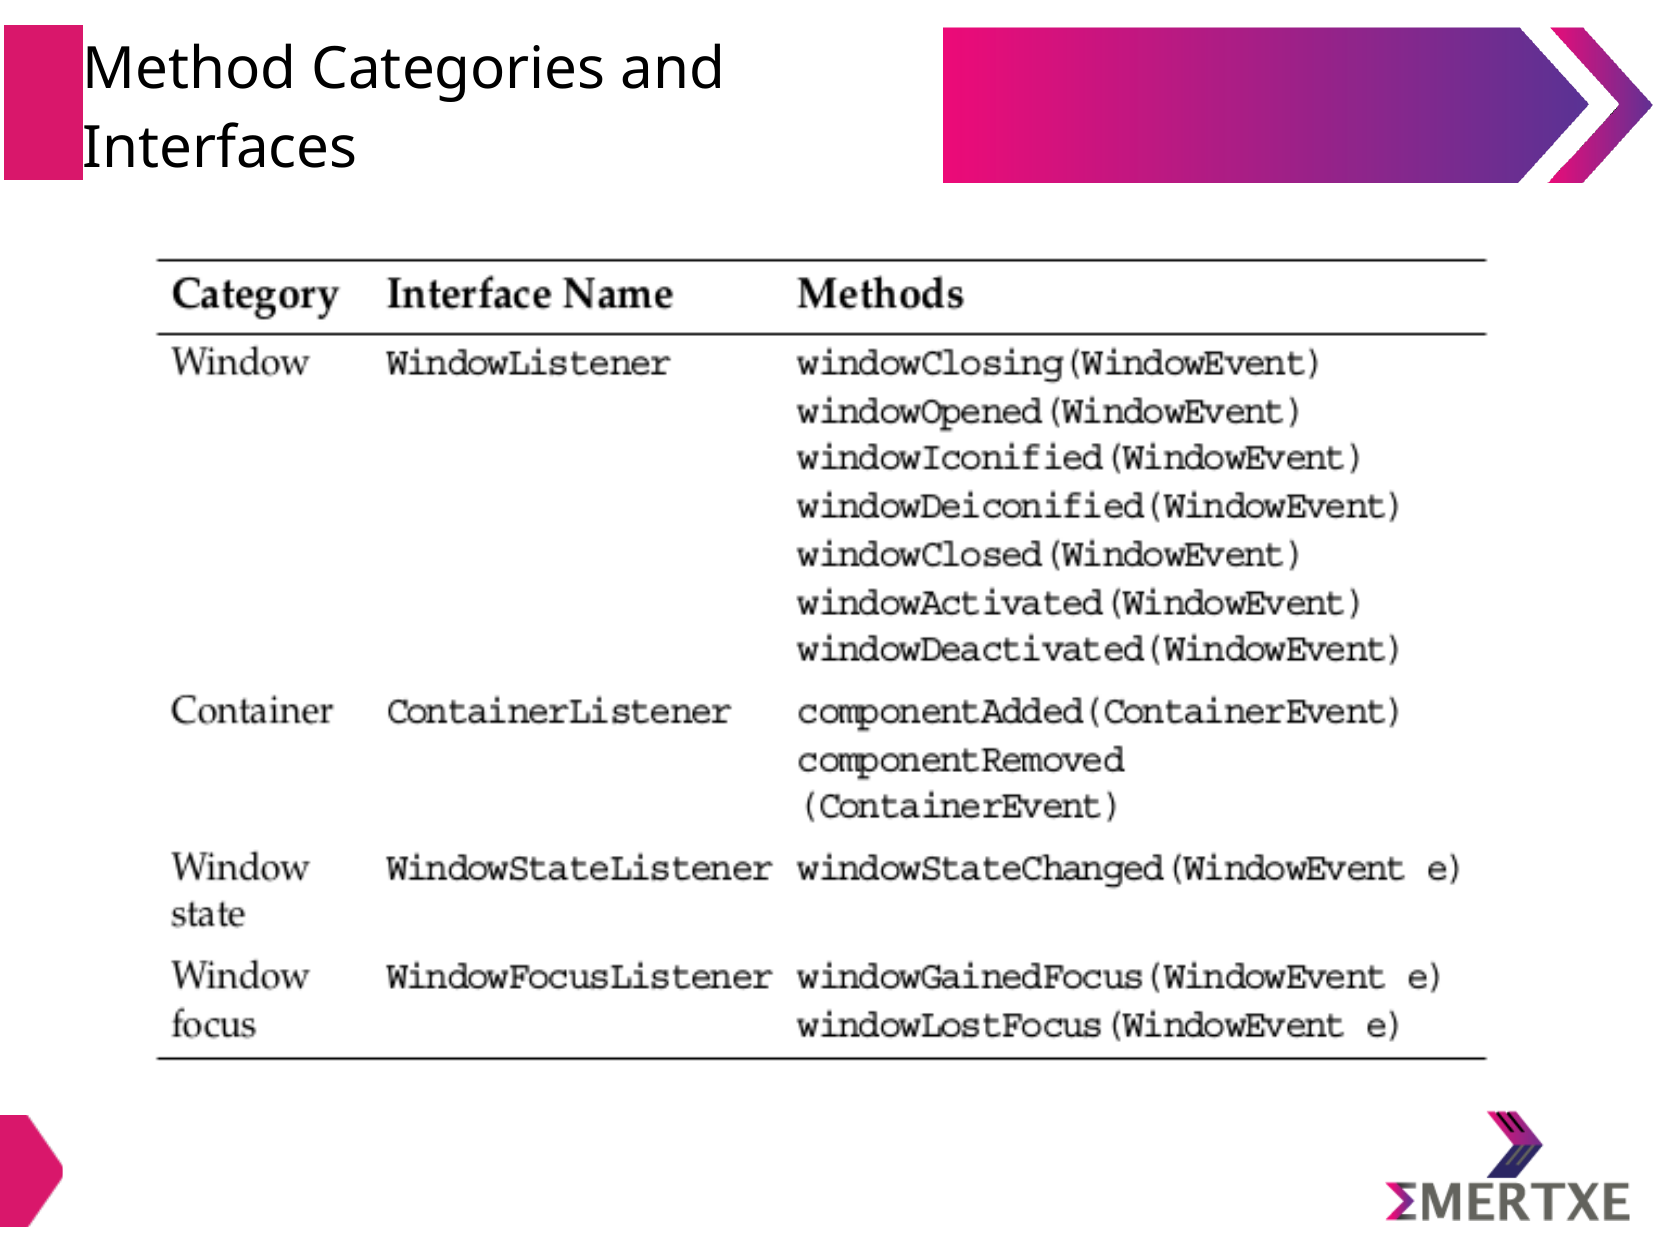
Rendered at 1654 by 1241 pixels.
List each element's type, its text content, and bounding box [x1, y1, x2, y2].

picture [1571, 27, 1653, 183]
picture [135, 239, 1516, 1096]
title Method Categories and Interfaces [82, 2, 1571, 210]
picture [1385, 1107, 1631, 1221]
